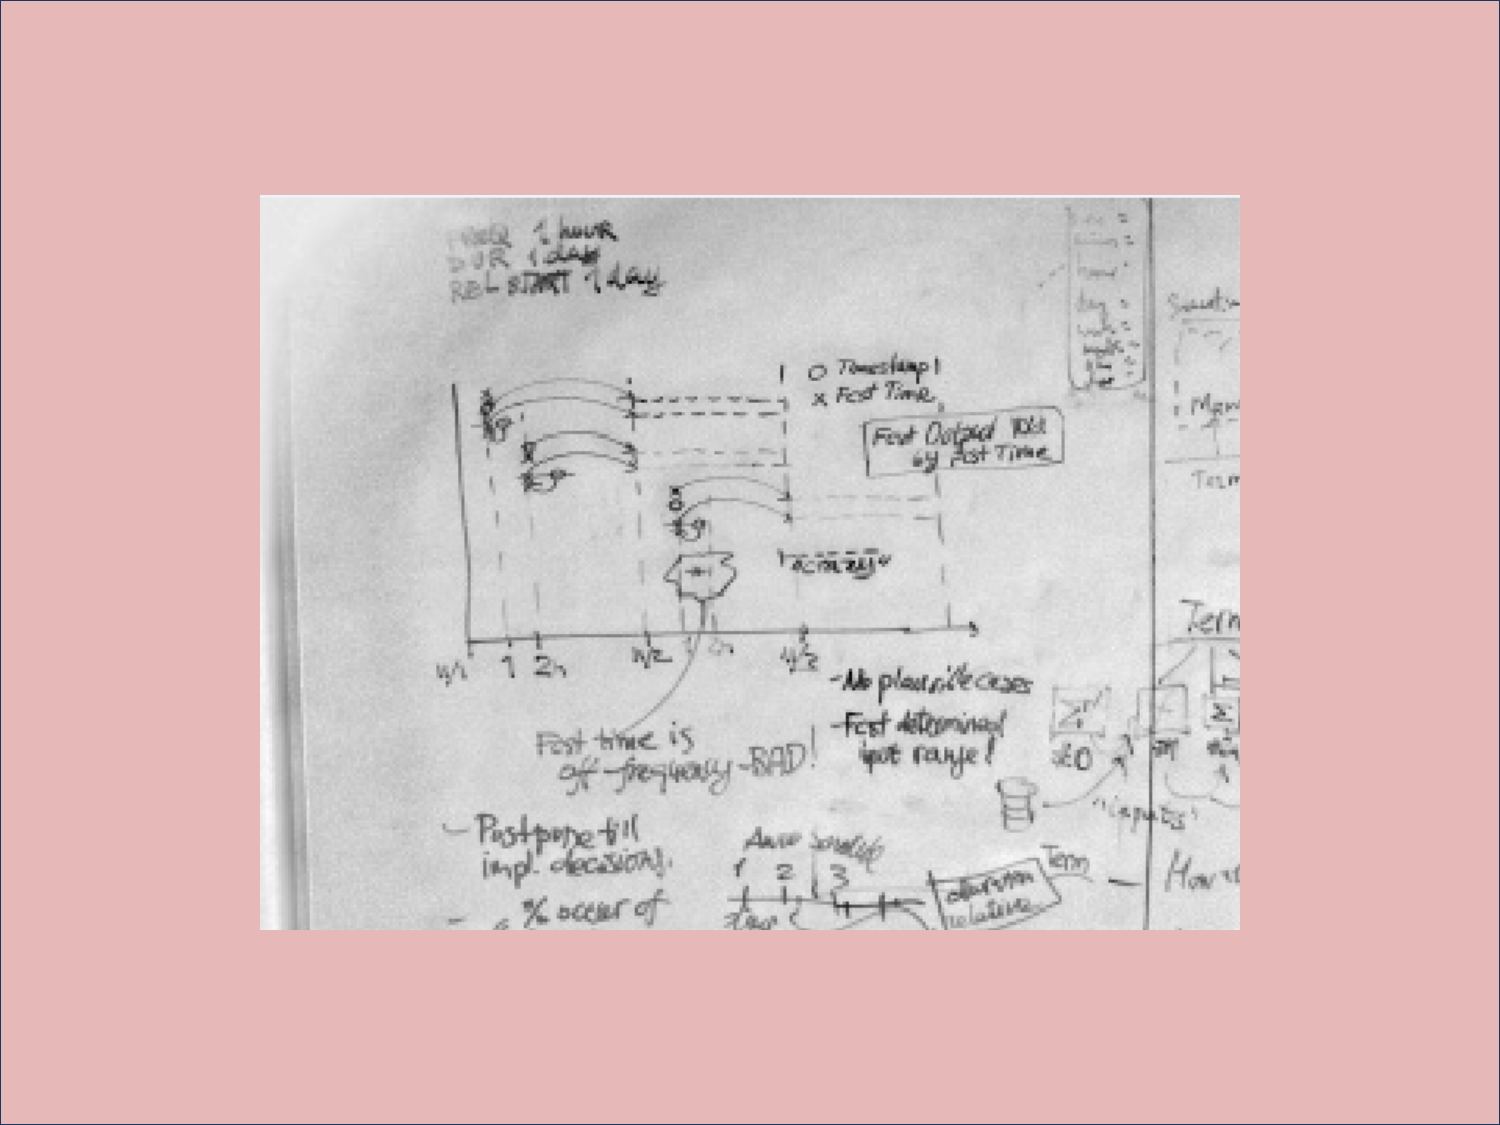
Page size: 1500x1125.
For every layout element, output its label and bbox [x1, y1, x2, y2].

text_box [0, 0, 1500, 1125]
picture [260, 195, 1240, 930]
